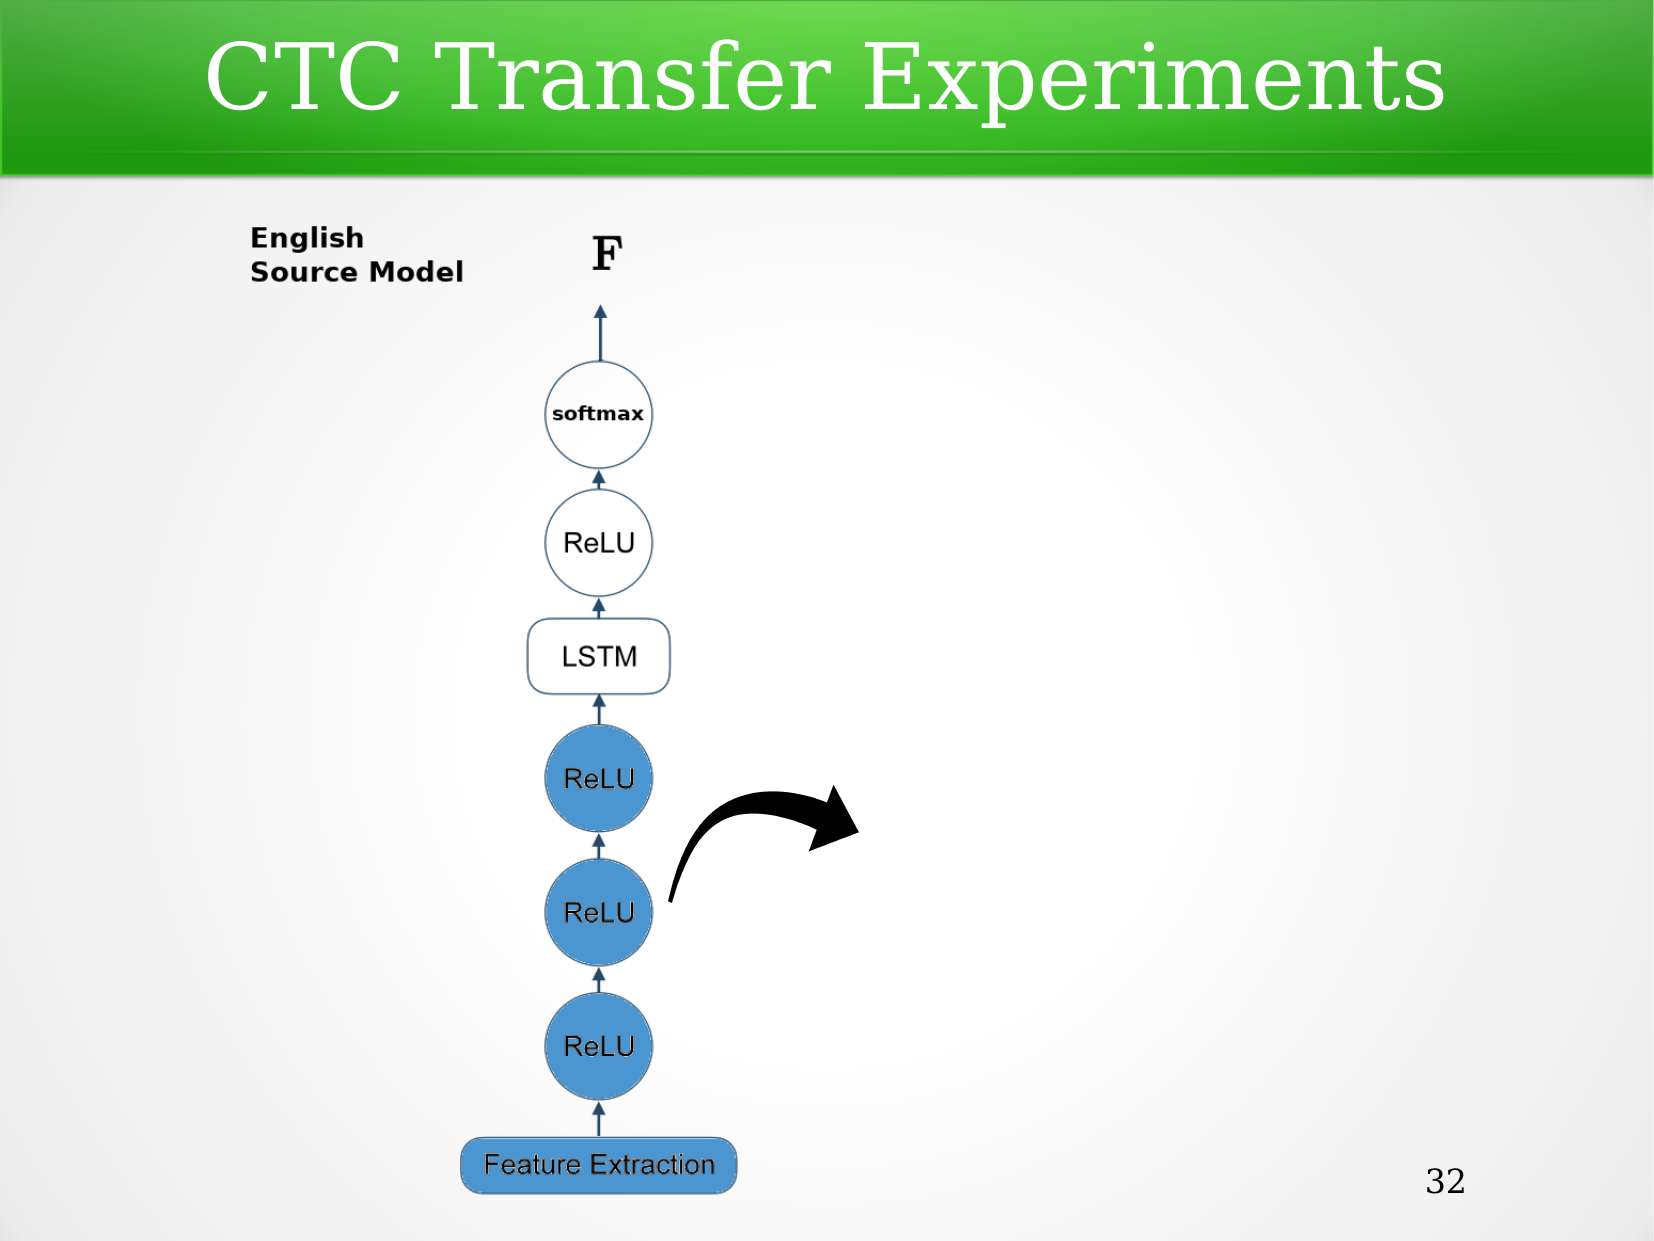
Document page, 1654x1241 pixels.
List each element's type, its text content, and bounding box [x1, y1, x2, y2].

picture [0, 0, 1654, 1241]
title CTC Transfer Experiments [82, 11, 1571, 154]
